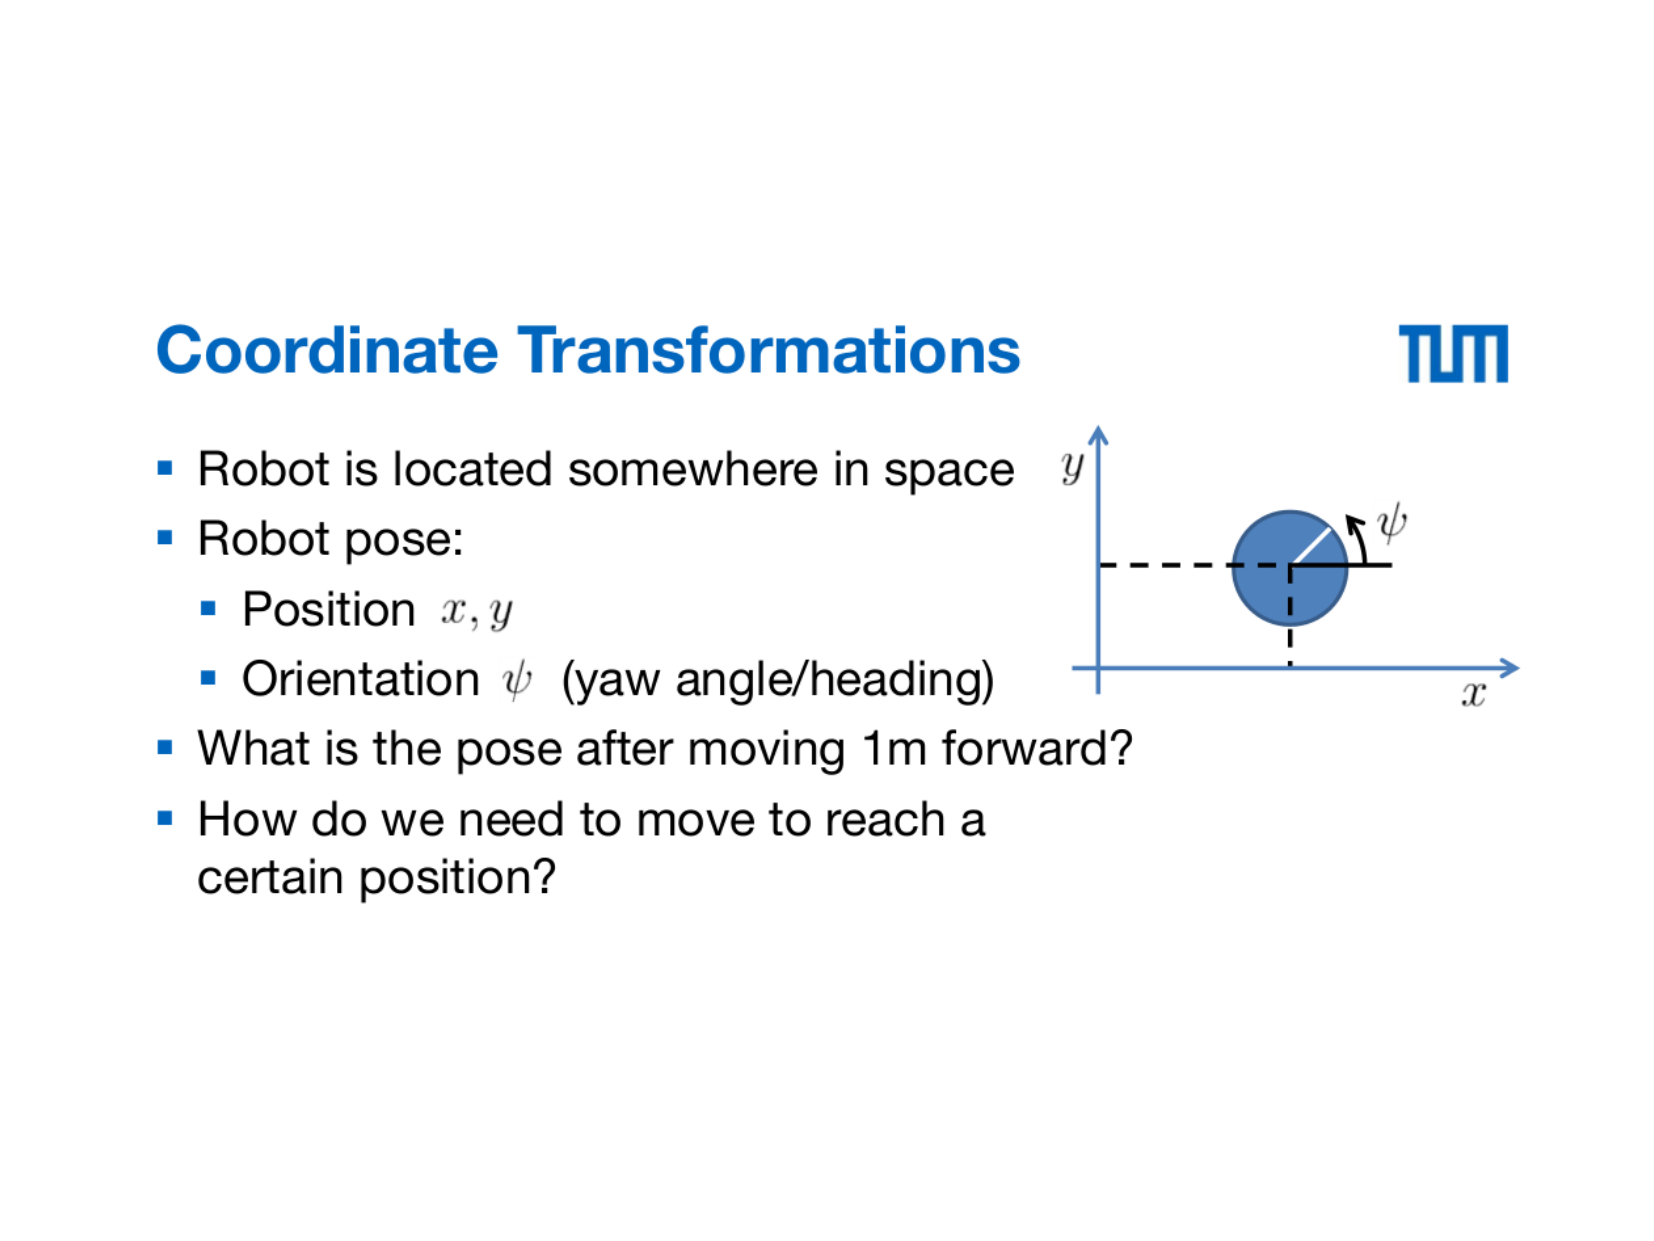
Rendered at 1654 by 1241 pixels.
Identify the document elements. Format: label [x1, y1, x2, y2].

picture [104, 290, 1549, 1010]
